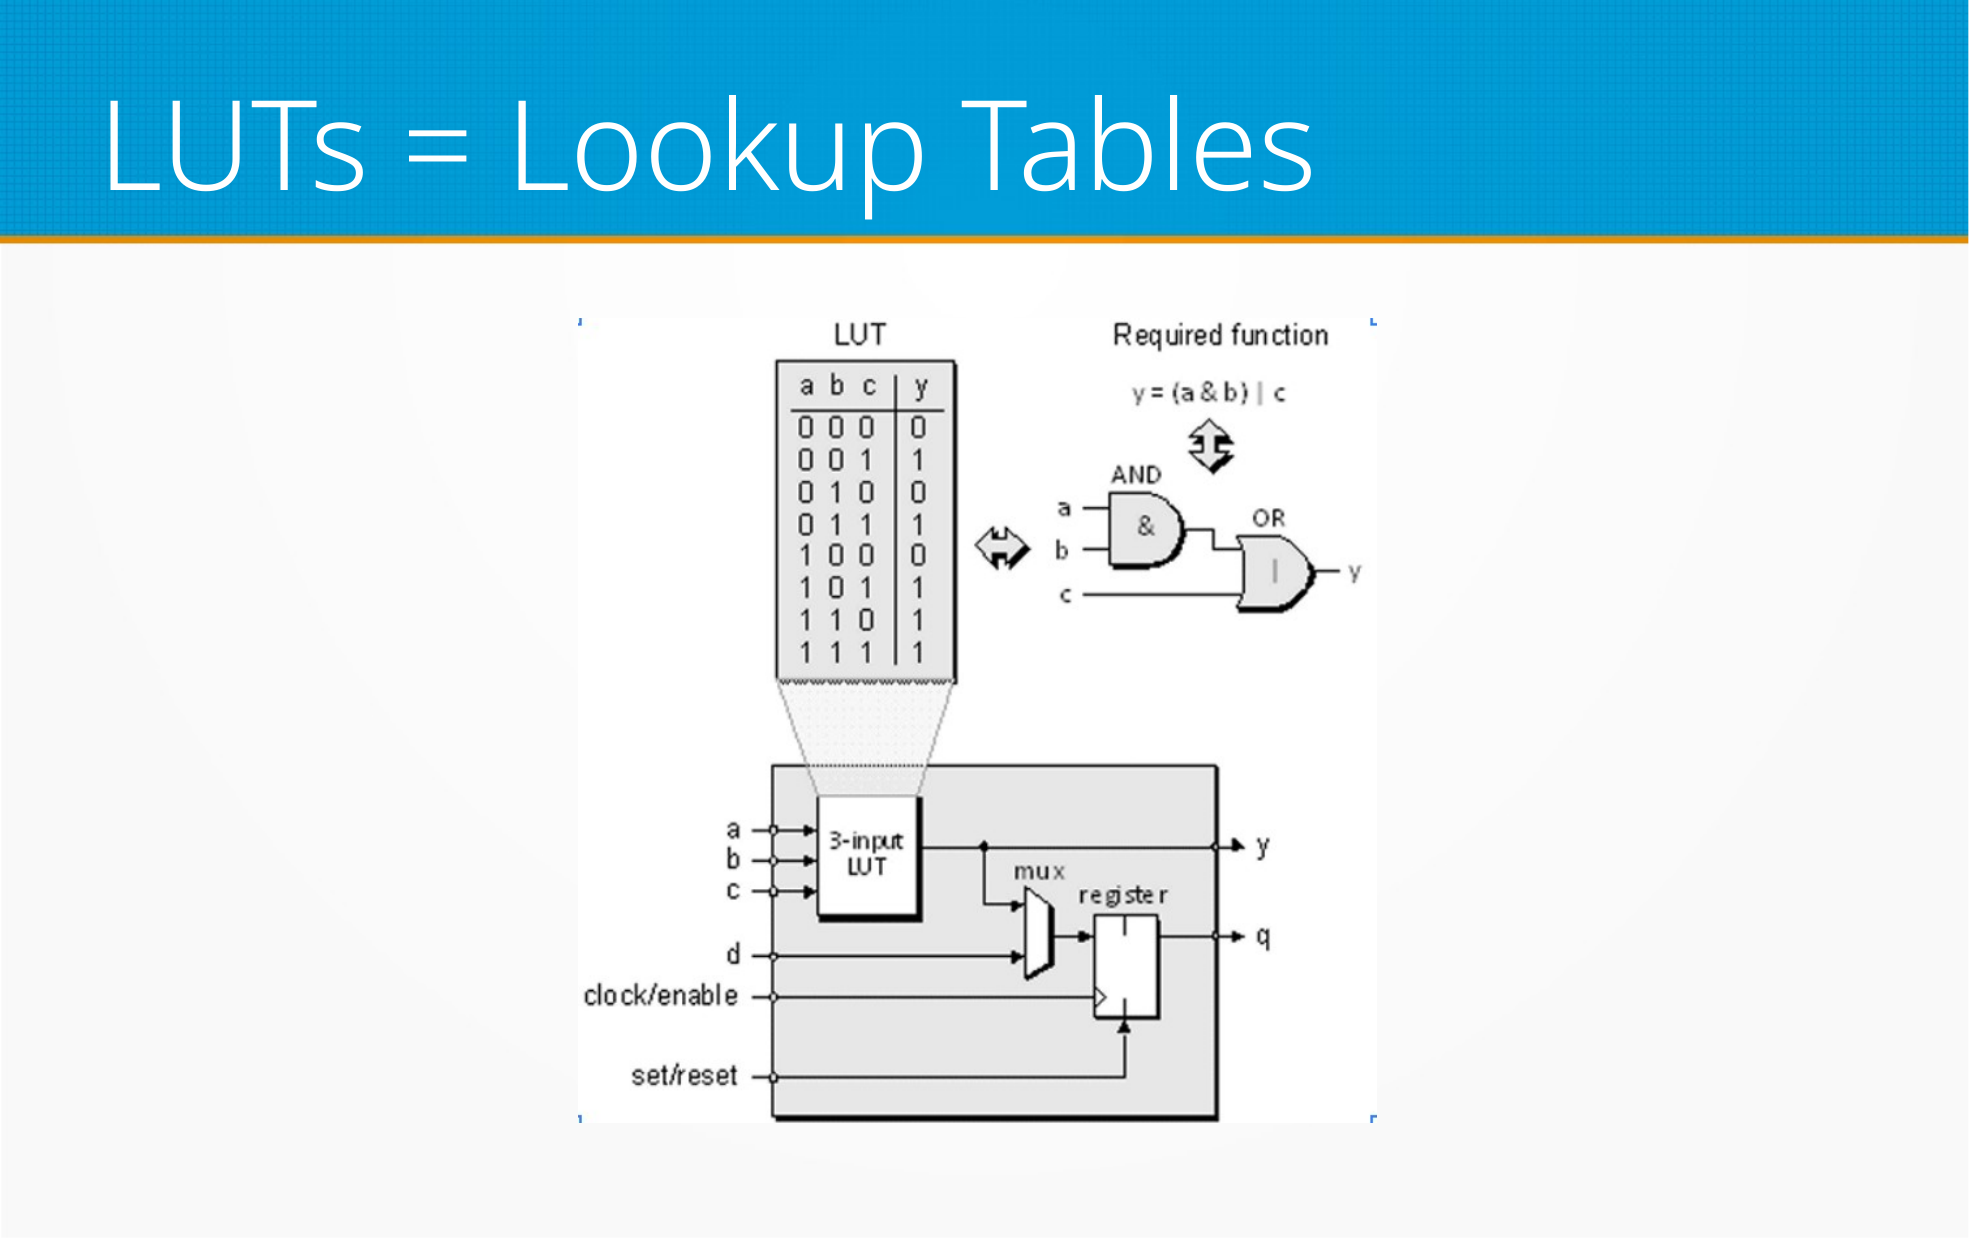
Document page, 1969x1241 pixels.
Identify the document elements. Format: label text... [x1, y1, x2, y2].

picture [0, 233, 1969, 1241]
title LUTs = Lookup Tables [98, 19, 1870, 227]
